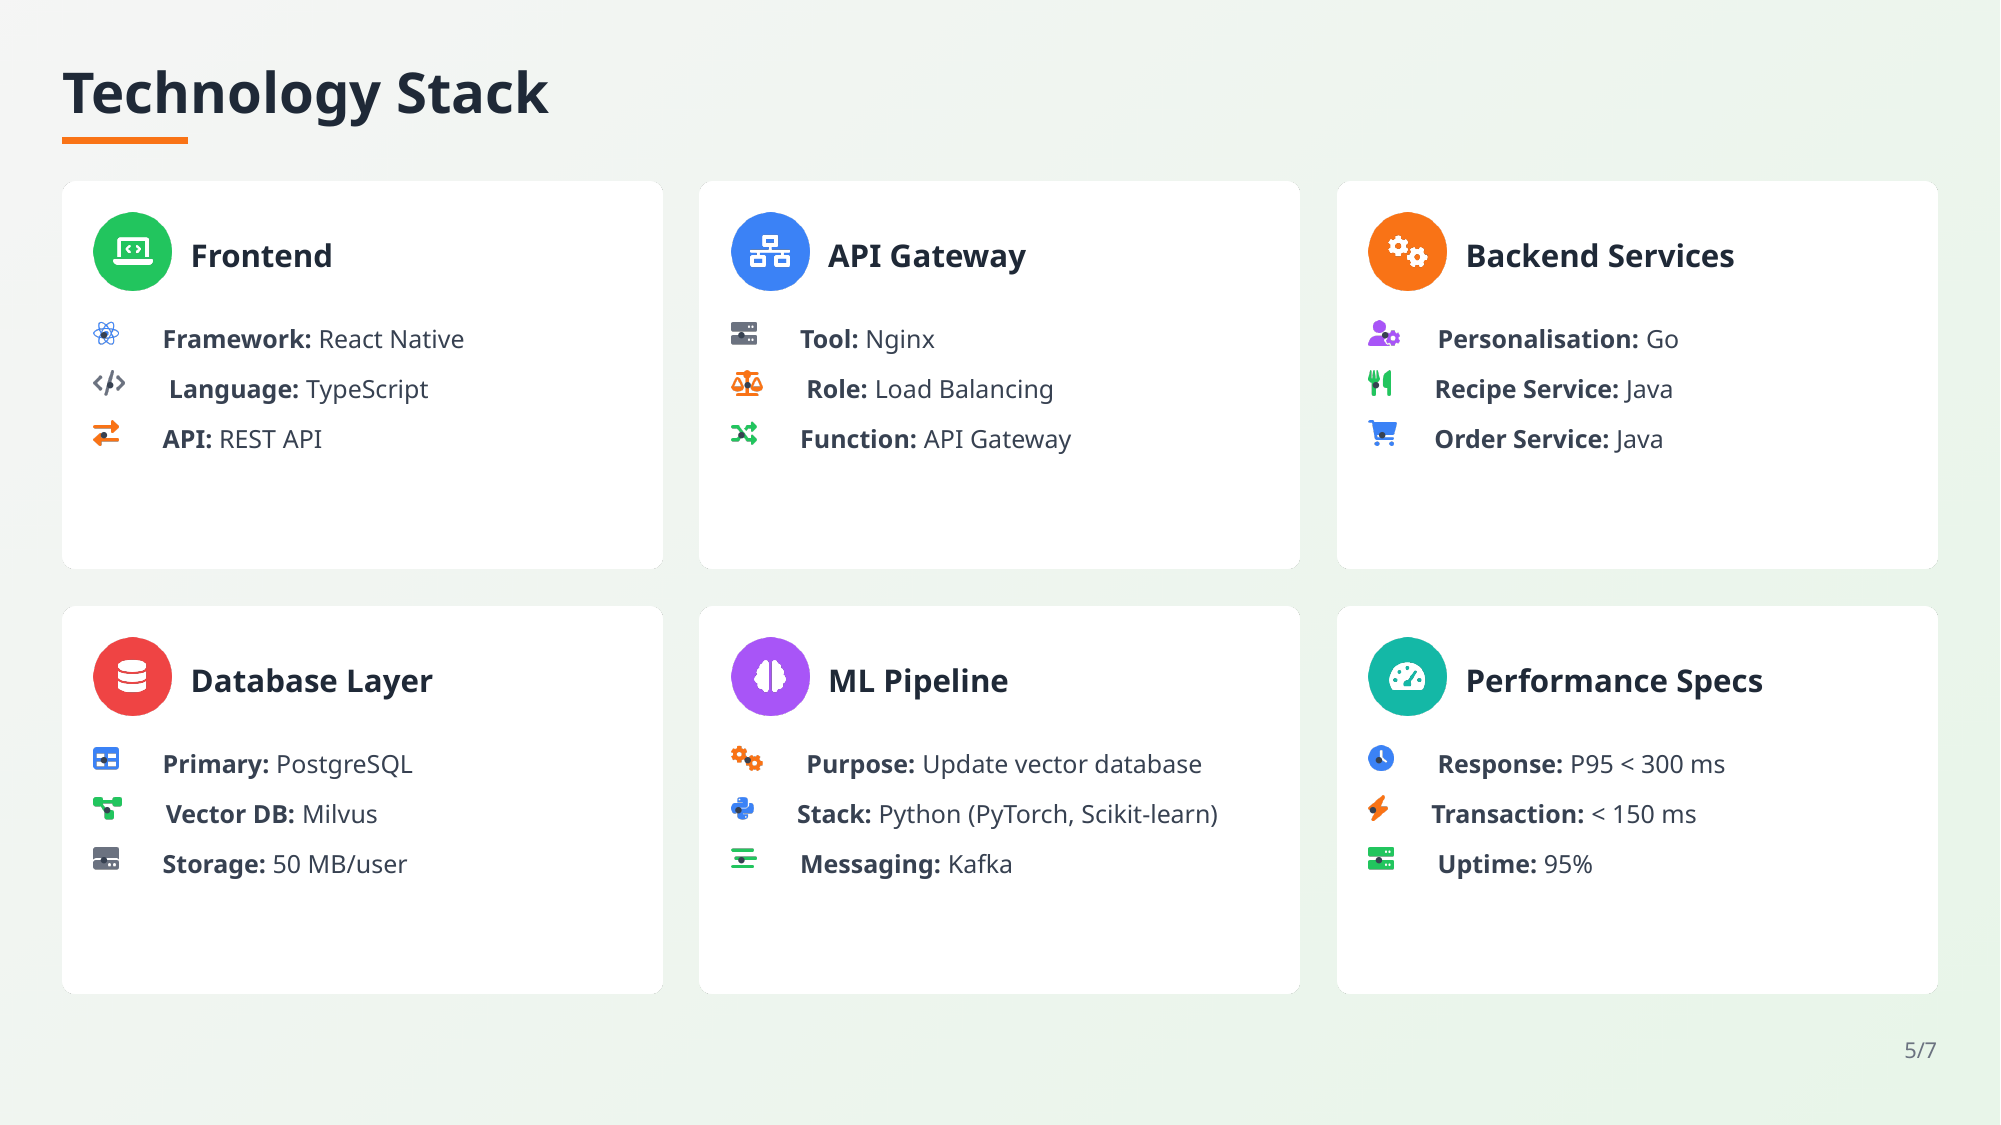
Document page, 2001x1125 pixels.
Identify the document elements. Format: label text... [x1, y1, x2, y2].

picture [0, 0, 2000, 1125]
text_box Vector DB: Milvus [103, 790, 734, 829]
text_box Recipe Service: Java [1371, 365, 2000, 404]
text_box Performance Specs [1465, 654, 1874, 699]
text_box API: REST API [99, 415, 669, 454]
text_box Uptime: 95% [1374, 840, 1944, 879]
text_box Primary: PostgreSQL [99, 740, 743, 779]
text_box Tool: Nginx [737, 315, 1307, 354]
text_box Messaging: Kafka [737, 840, 1307, 879]
text_box Role: Load Balancing [743, 365, 1371, 404]
text_box Purpose: Update vector database [743, 740, 1374, 779]
text_box Personalisation: Go [1381, 315, 2000, 354]
text_box Transaction: < 150 ms [1368, 790, 2000, 829]
text_box Technology Stack [62, 62, 1938, 125]
text_box Order Service: Java [1378, 415, 2000, 454]
text_box Backend Services [1465, 229, 1836, 274]
text_box Framework: React Native [99, 315, 737, 354]
text_box Database Layer [190, 654, 520, 699]
text_box Language: TypeScript [106, 365, 743, 404]
text_box Response: P95 < 300 ms [1374, 740, 2000, 779]
text_box 5/7 [62, 1031, 1938, 1063]
text_box Stack: Python (PyTorch, Scikit-learn) [734, 790, 1368, 829]
text_box ML Pipeline [828, 654, 1073, 699]
text_box API Gateway [828, 229, 1095, 274]
text_box Storage: 50 MB/user [99, 840, 737, 879]
text_box Frontend [190, 229, 382, 274]
text_box Function: API Gateway [737, 415, 1378, 454]
